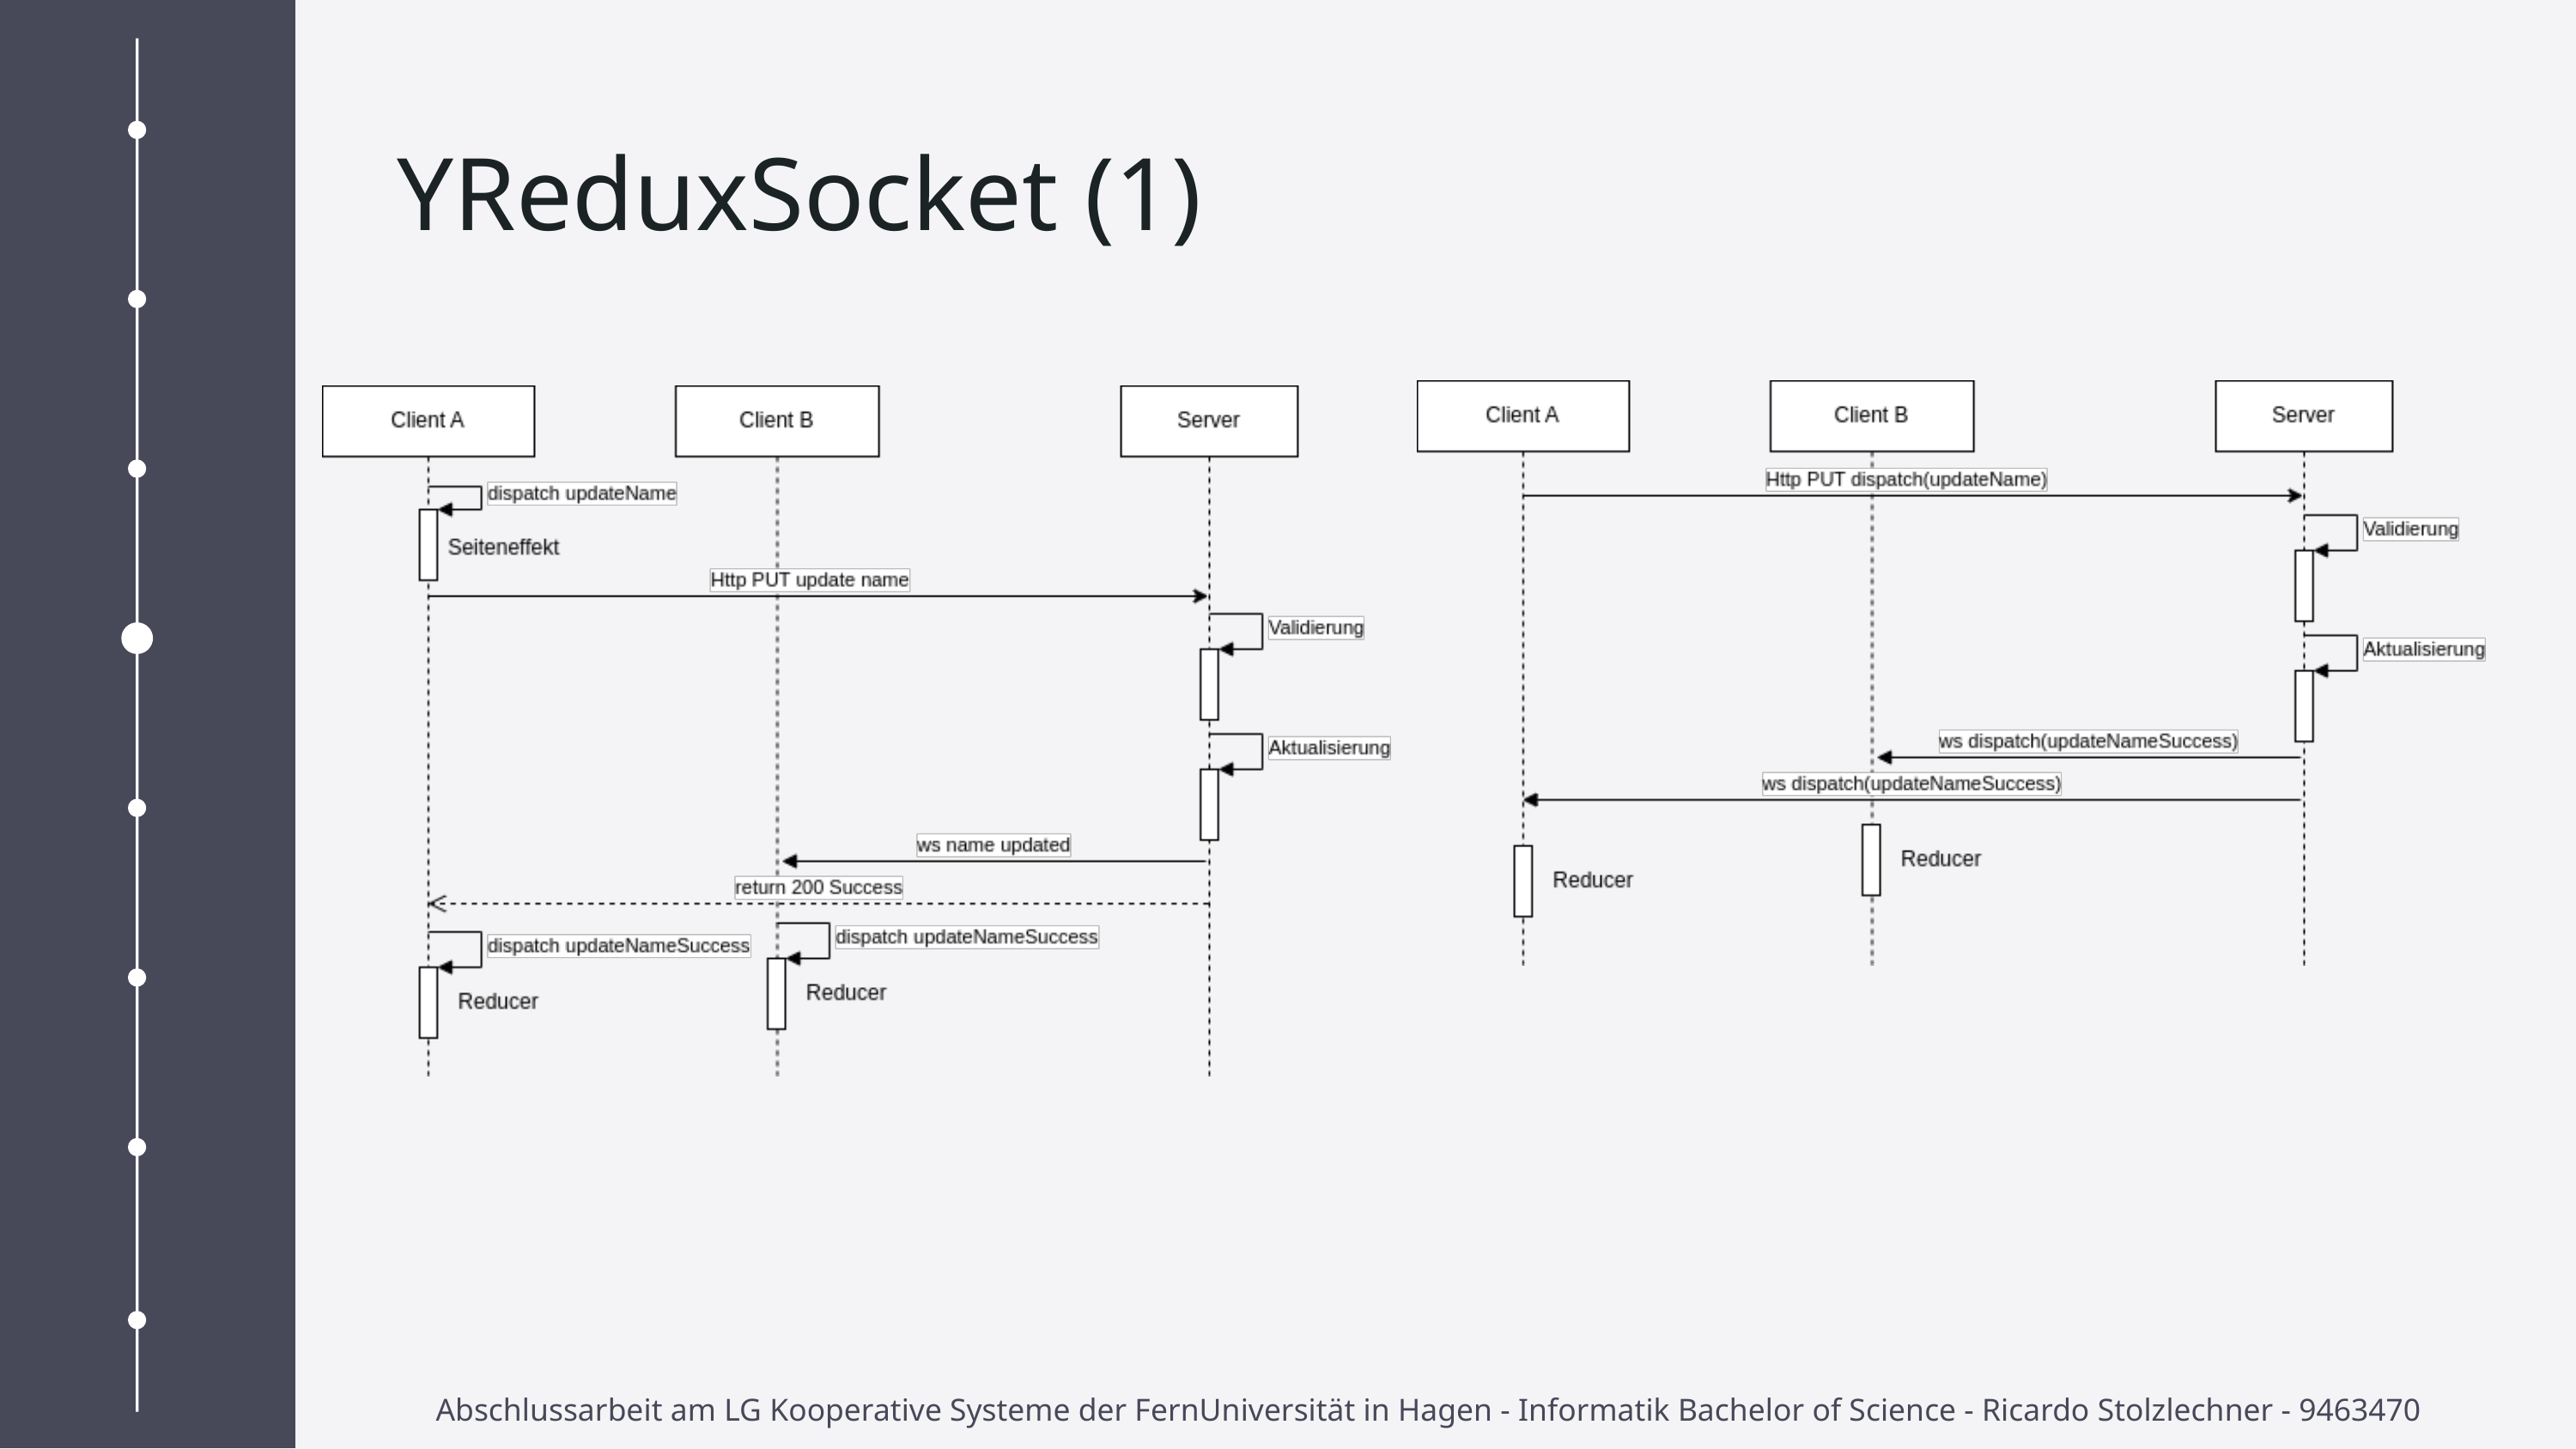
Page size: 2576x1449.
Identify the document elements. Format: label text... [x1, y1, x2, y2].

text_box YReduxSocket (1) [397, 110, 2545, 251]
picture [322, 385, 1393, 1076]
picture [1417, 380, 2488, 967]
text_box [0, 0, 295, 1448]
text_box Abschlussarbeit am LG Kooperative Systeme der FernUniversität in Hagen - Informatik Bachelor of Science - Ricardo Stolzlechner - 9463470 [356, 1384, 2501, 1428]
